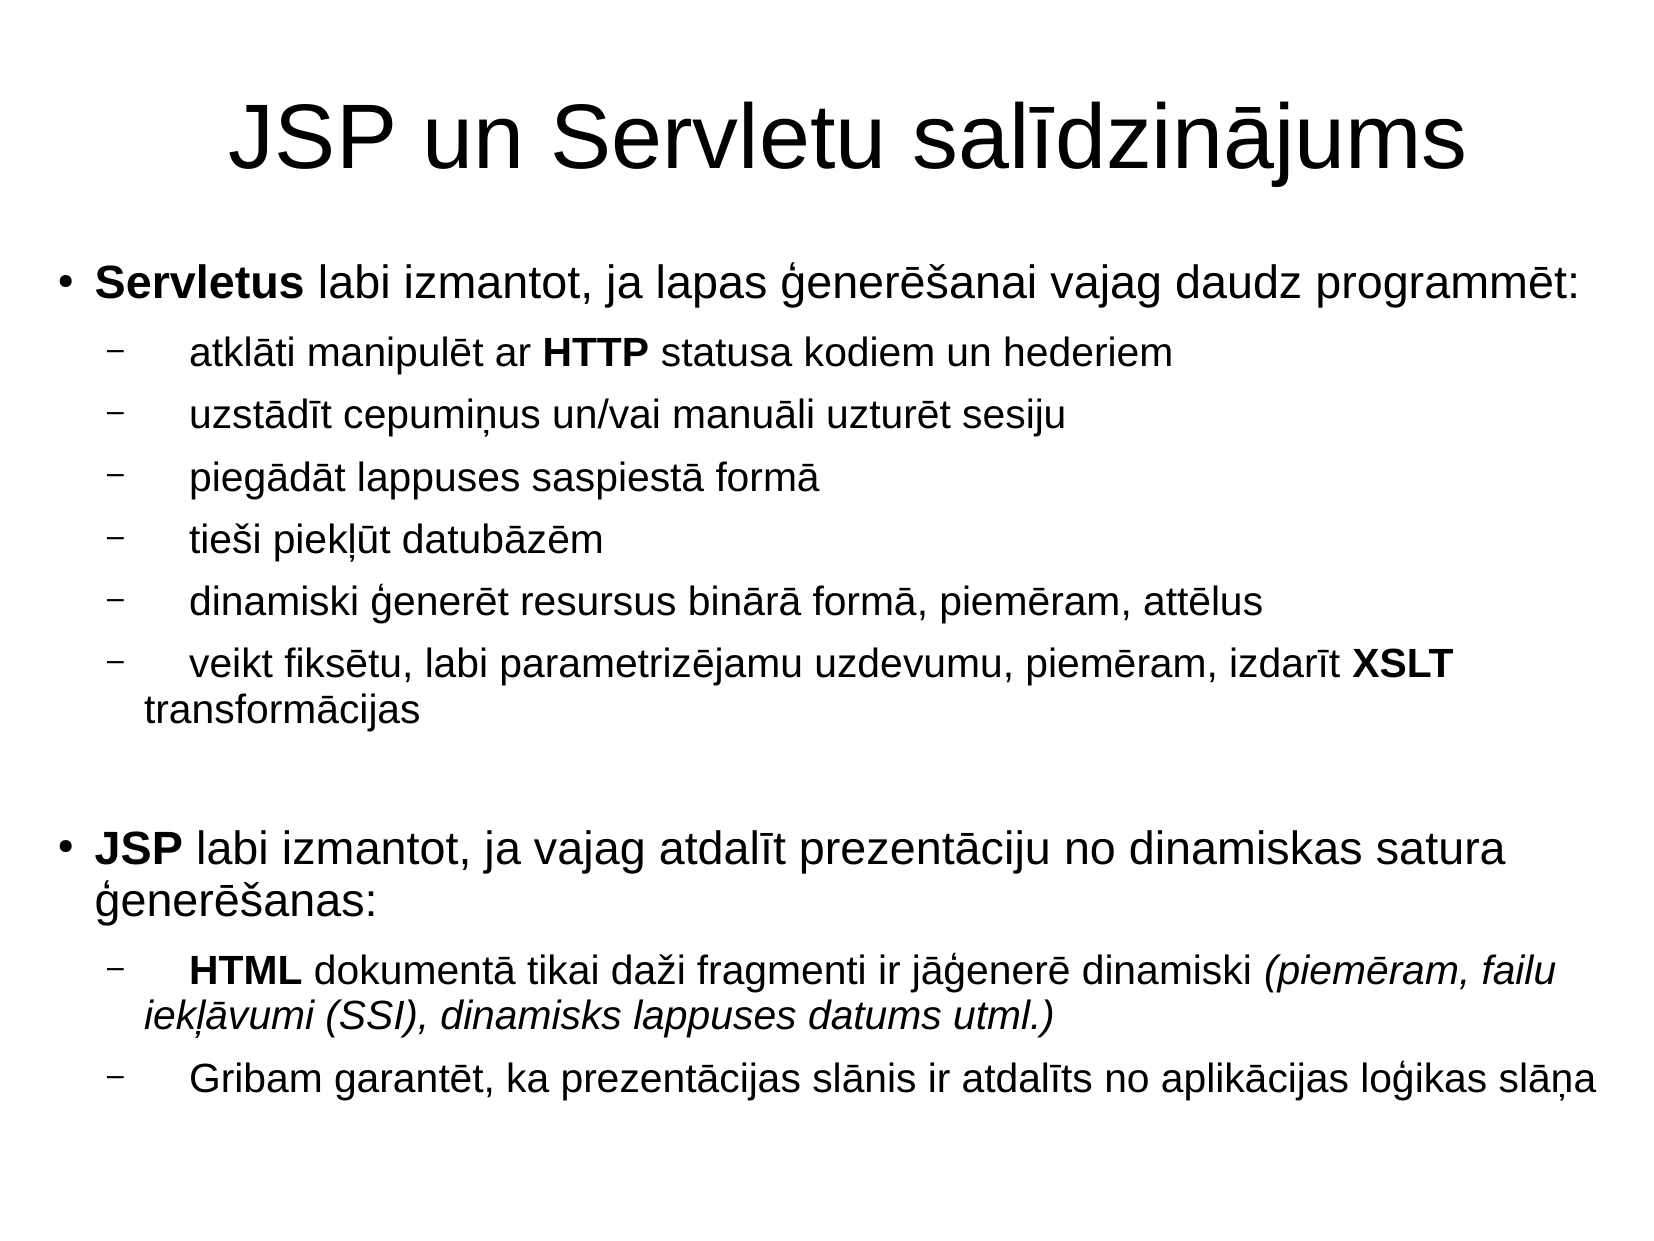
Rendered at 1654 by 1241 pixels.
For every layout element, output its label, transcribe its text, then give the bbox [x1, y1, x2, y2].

title JSP un Servletu salīdzinājums [105, 32, 1594, 241]
list Servletus labi izmantot, ja lapas ģenerēšanai vajag daudz programmēt: atklāti manipulēt ar HTTP statusa kodiem un hederiem uzstādīt cepumiņus un/vai manuāli uzturēt sesiju piegādāt lappuses saspiestā formā tieši piekļūt datubāzēm dinamiski ģenerēt resursus binārā formā, piemēram, attēlus veikt fiksētu, labi parametrizējamu uzdevumu, piemēram, izdarīt XSLT transformācijas JSP labi izmantot, ja vajag atdalīt prezentāciju no dinamiskas satura ģenerēšanas: HTML dokumentā tikai daži fragmenti ir jāģenerē dinamiski (piemēram, failu iekļāvumi (SSI), dinamisks lappuses datums utml.) Gribam garantēt, ka prezentācijas slānis ir atdalīts no aplikācijas loģikas slāņa [45, 256, 1621, 1126]
